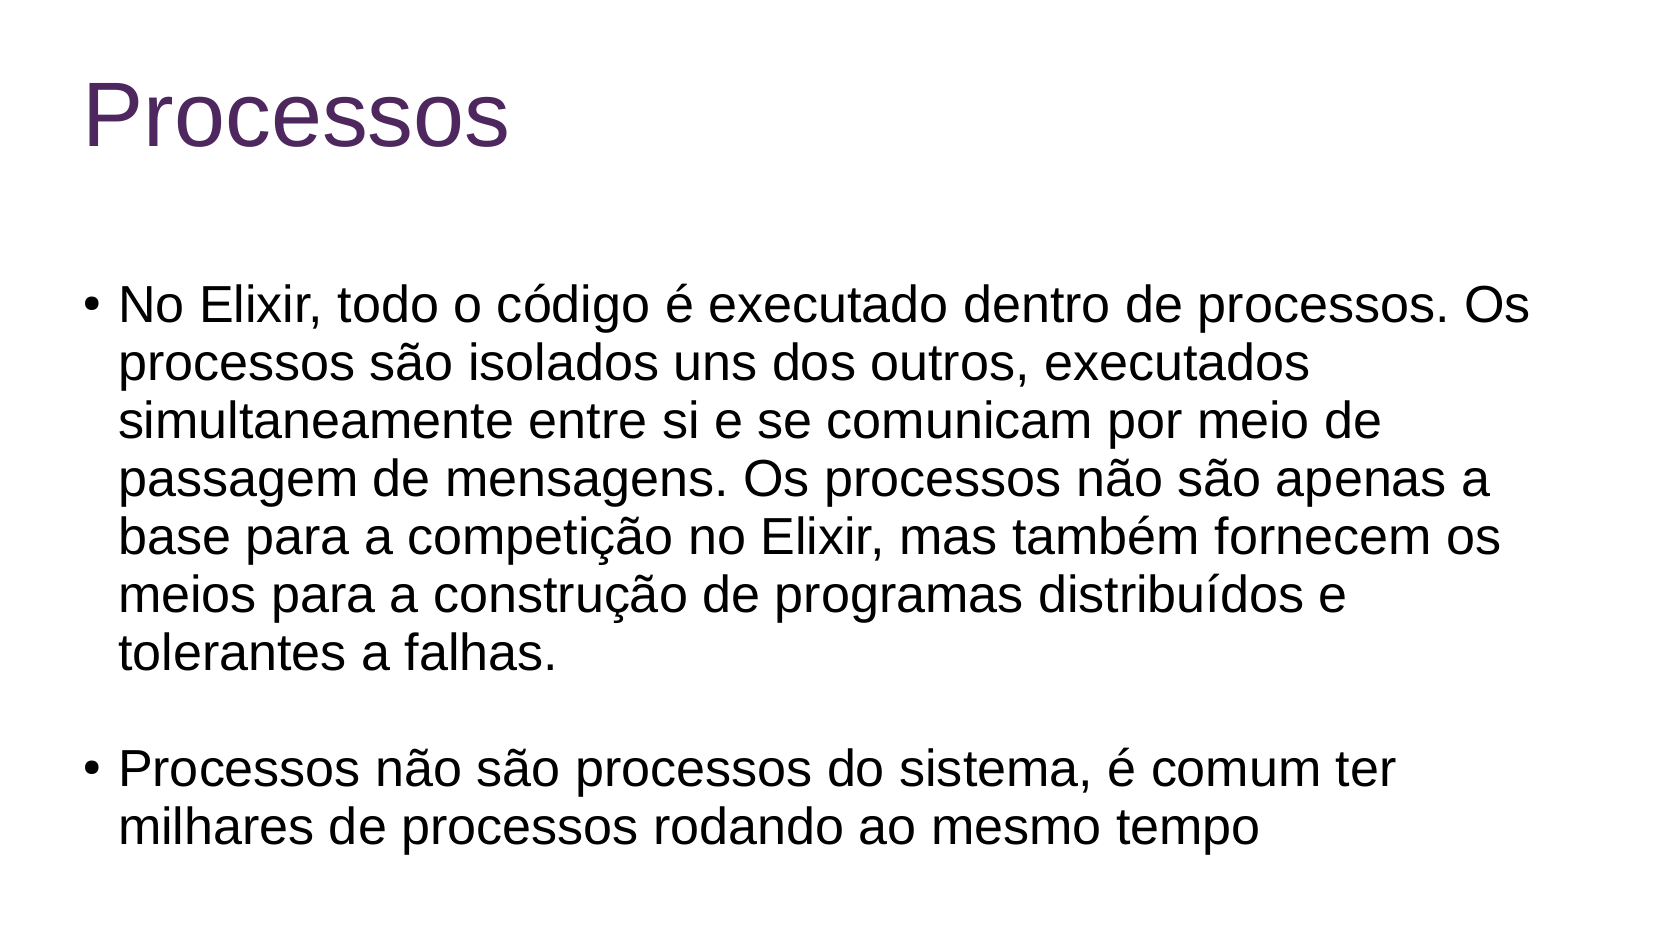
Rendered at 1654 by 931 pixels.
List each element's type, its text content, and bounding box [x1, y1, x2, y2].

title Processos [82, 37, 1571, 193]
text_box No Elixir, todo o código é executado dentro de processos. Os processos são isolados uns dos outros, executados simultaneamente entre si e se comunicam por meio de passagem de mensagens. Os processos não são apenas a base para a competição no Elixir, mas também fornecem os meios para a construção de programas distribuídos e tolerantes a falhas. Processos não são processos do sistema, é comum ter milhares de processos rodando ao mesmo tempo [82, 217, 1571, 856]
